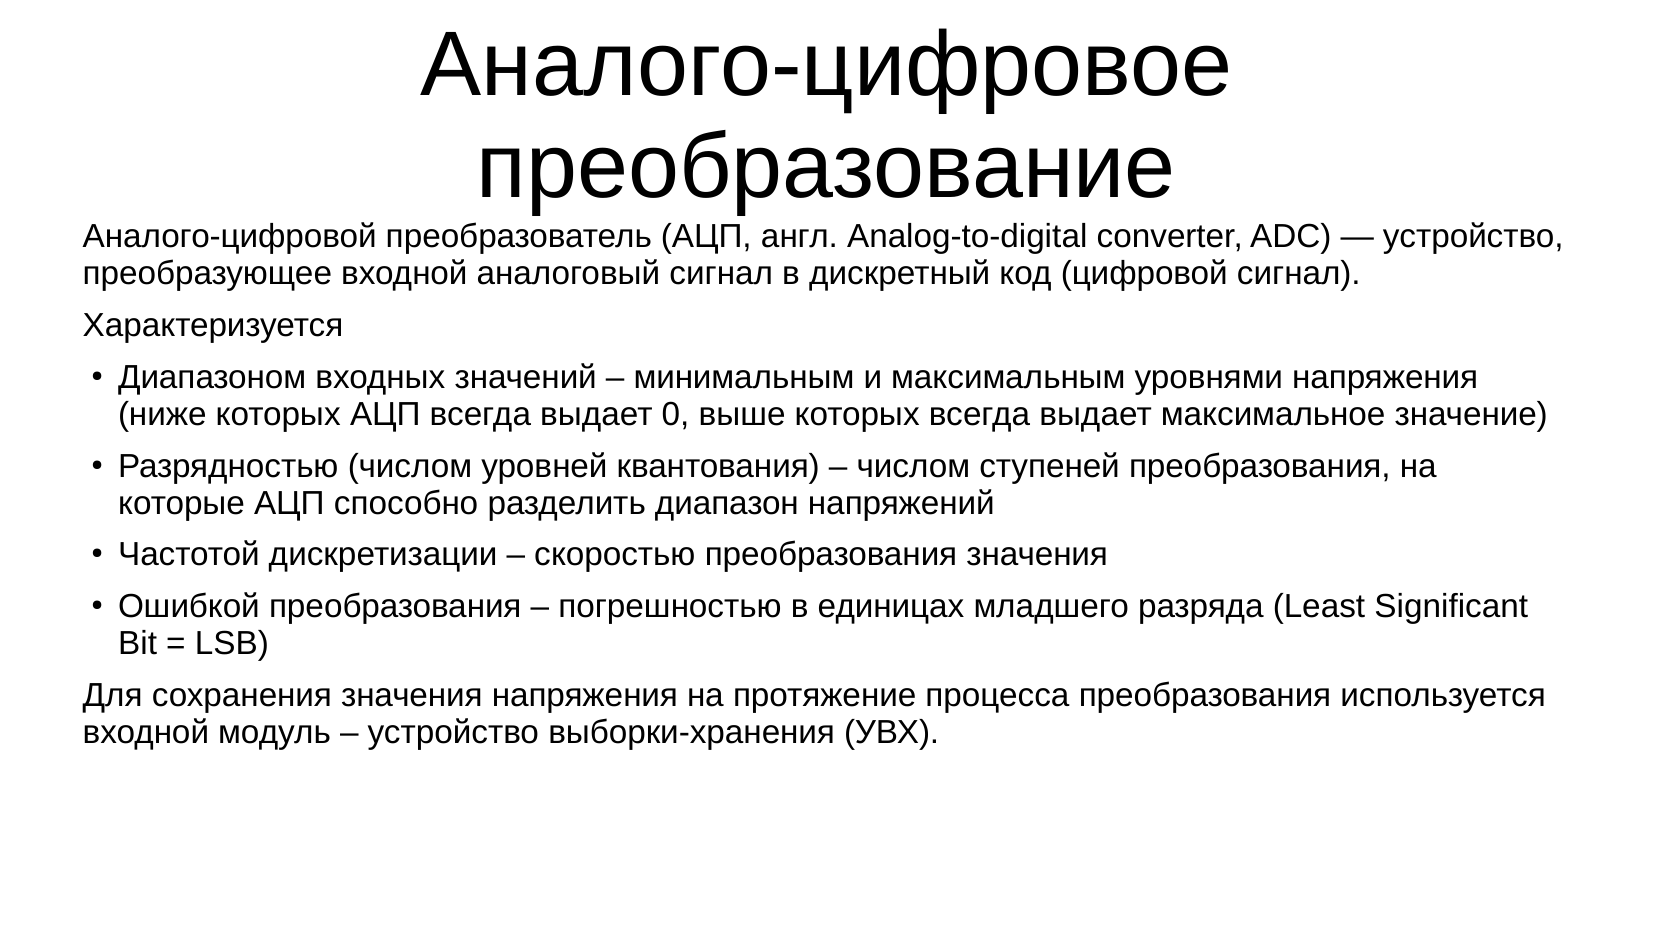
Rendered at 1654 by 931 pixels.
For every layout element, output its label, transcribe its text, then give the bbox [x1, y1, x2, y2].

list Аналого-цифровой преобразователь (АЦП, англ. Analog-to-digital converter, ADC) — устройство, преобразующее входной аналоговый сигнал в дискретный код (цифровой сигнал). Характеризуется Диапазоном входных значений – минимальным и максимальным уровнями напряжения (ниже которых АЦП всегда выдает 0, выше которых всегда выдает максимальное значение) Разрядностью (числом уровней квантования) – числом ступеней преобразования, на которые АЦП способно разделить диапазон напряжений Частотой дискретизации – скоростью преобразования значения Ошибкой преобразования – погрешностью в единицах младшего разряда (Least Significant Bit = LSB) Для сохранения значения напряжения на протяжение процесса преобразования используется входной модуль – устройство выборки-хранения (УВХ). [82, 217, 1571, 826]
title Аналого-цифровое преобразование [82, 12, 1571, 217]
